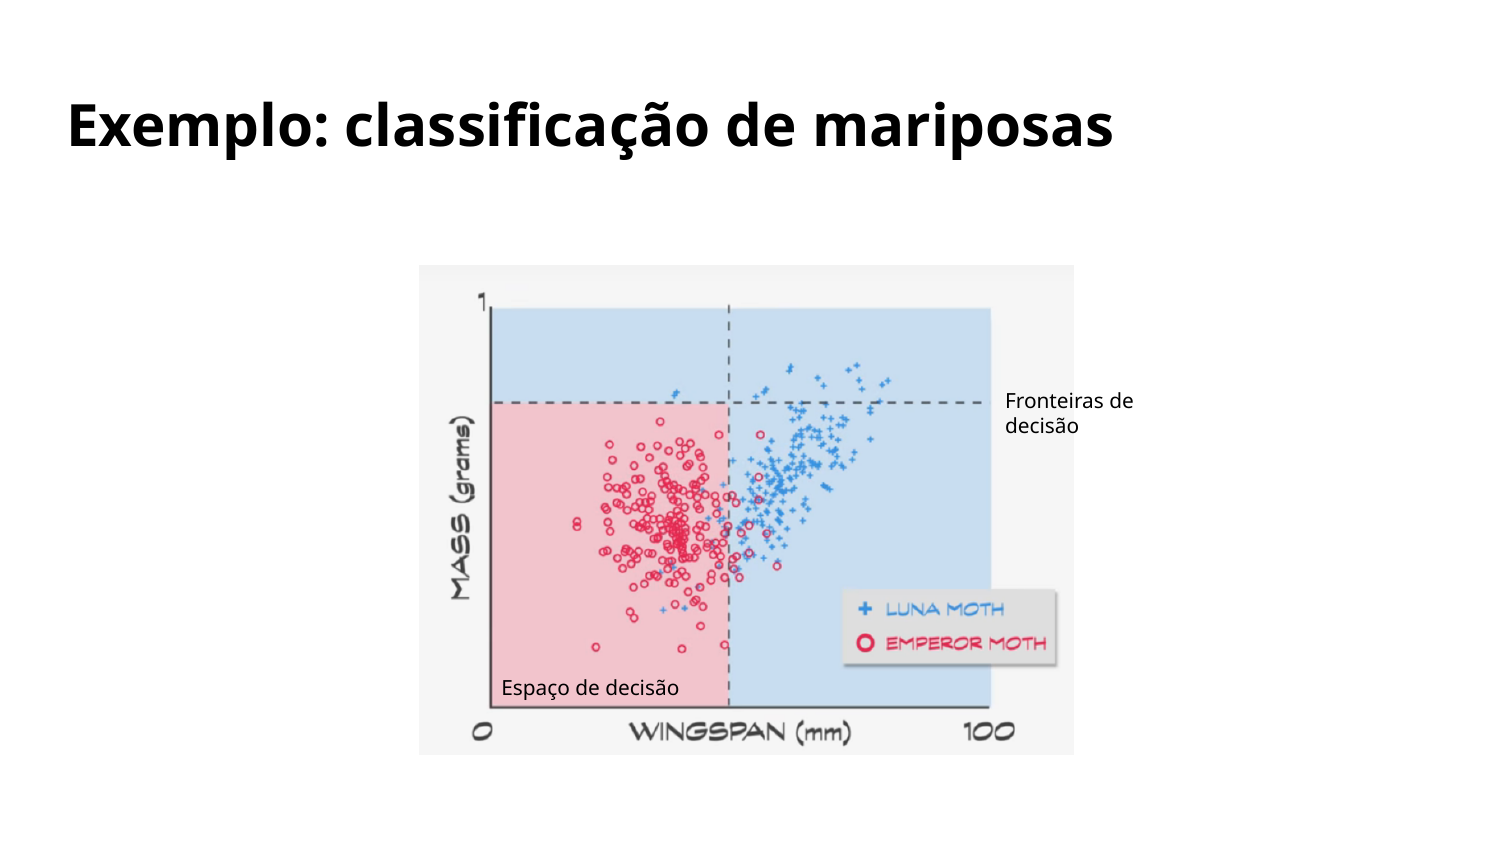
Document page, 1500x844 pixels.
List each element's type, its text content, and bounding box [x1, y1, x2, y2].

text_box Espaço de decisão [486, 659, 711, 703]
picture [1069, 423, 1074, 432]
text_box Fronteiras de decisão [990, 372, 1214, 416]
title Exemplo: classificação de mariposas [51, 72, 1449, 167]
picture [419, 265, 1074, 755]
